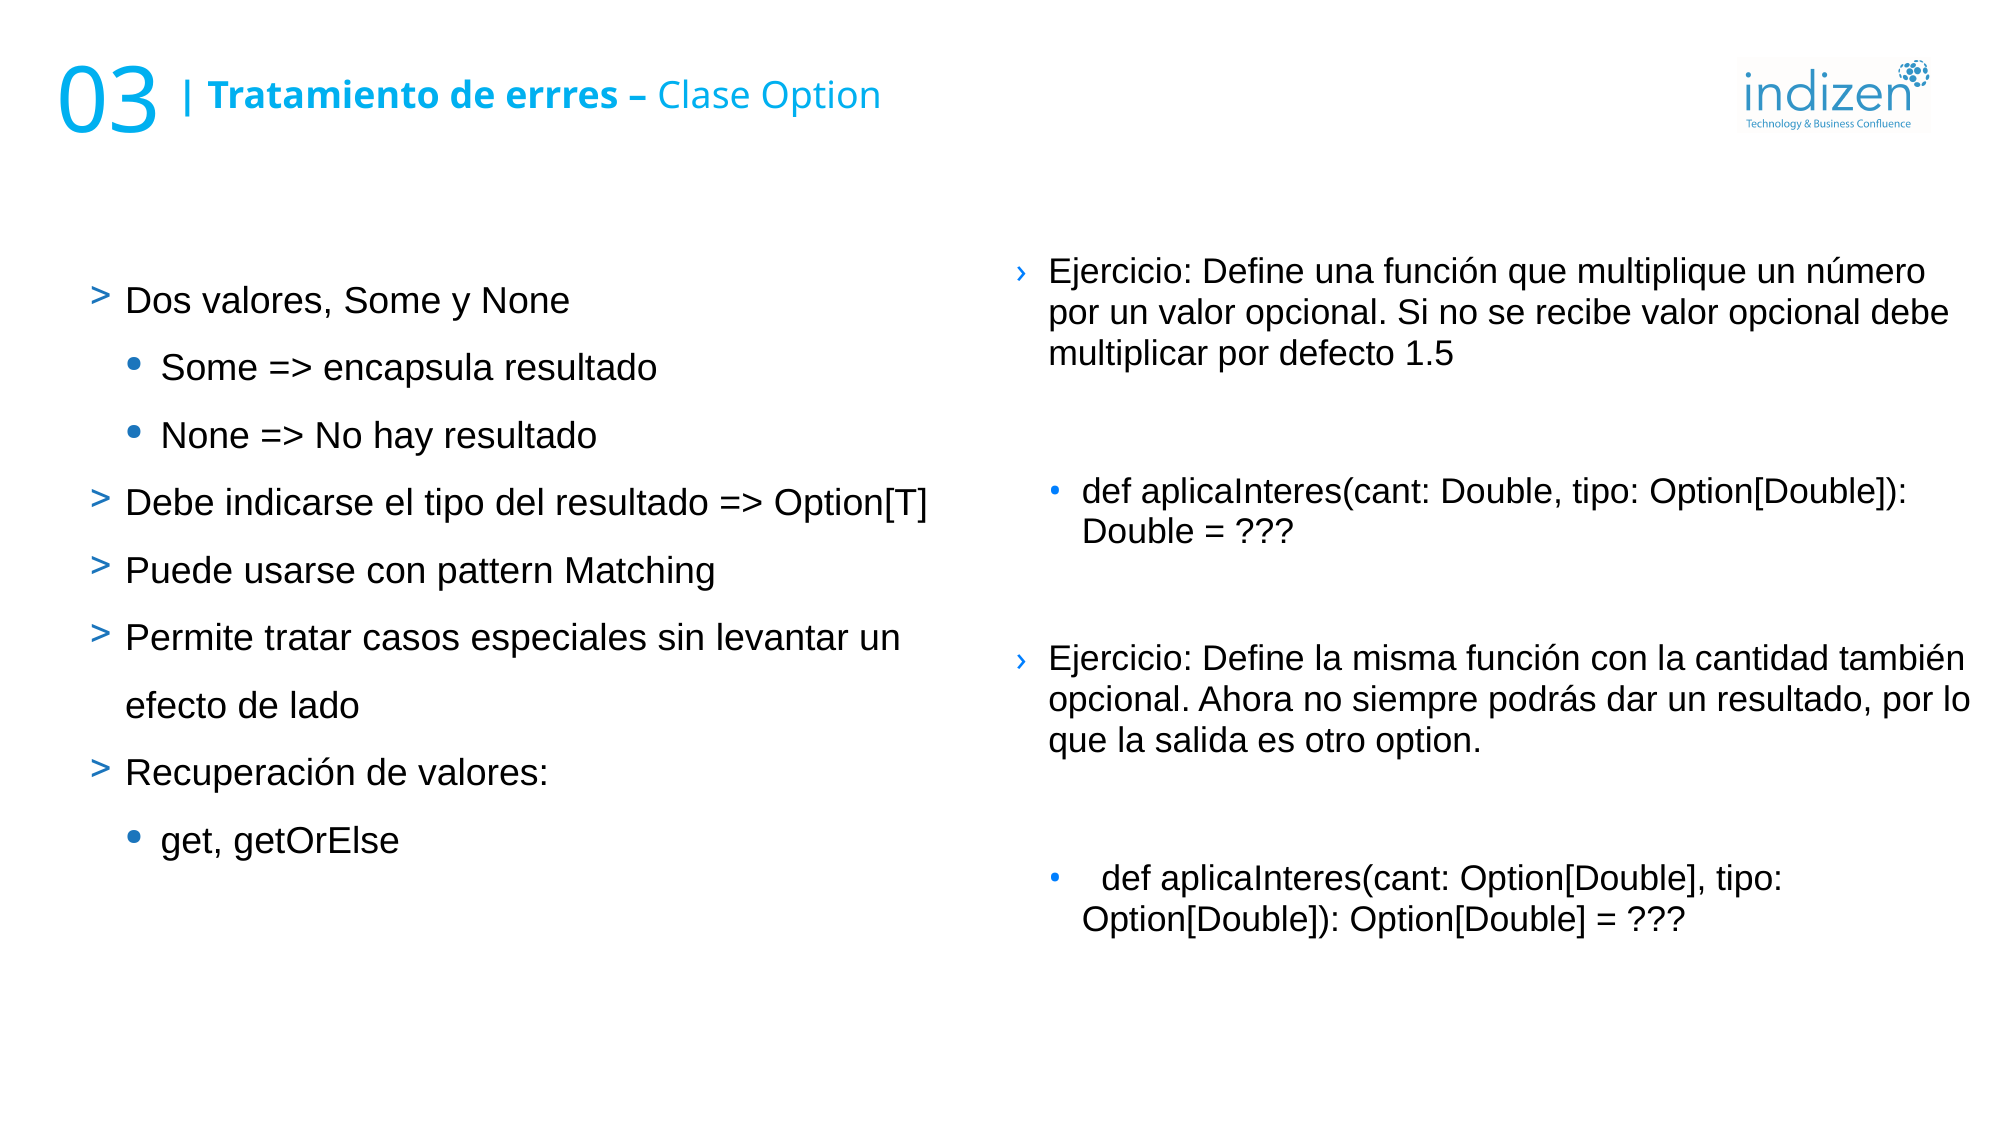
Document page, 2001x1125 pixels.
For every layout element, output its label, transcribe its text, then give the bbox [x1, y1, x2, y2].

text_box Dos valores, Some y None Some => encapsula resultado None => No hay resultado Debe indicarse el tipo del resultado => Option[T] Puede usarse con pattern Matching Permite tratar casos especiales sin levantar un efecto de lado Recuperación de valores: get, getOrElse [75, 200, 981, 945]
picture [1737, 57, 1931, 133]
text_box | Tratamiento de errres – Clase Option [157, 60, 1276, 126]
text_box 03 [41, 45, 1392, 127]
text_box 03 [69, 72, 96, 126]
text_box Ejercicio: Define una función que multiplique un número por un valor opcional. Si no se recibe valor opcional debe multiplicar por defecto 1.5 def aplicaInteres(cant: Double, tipo: Option[Double]): Double = ??? Ejercicio: Define la misma función con la cantidad también opcional. Ahora no siempre podrás dar un resultado, por lo que la salida es otro option. def aplicaInteres(cant: Option[Double], tipo: Option[Double]): Option[Double] = ??? [1015, 177, 1972, 940]
